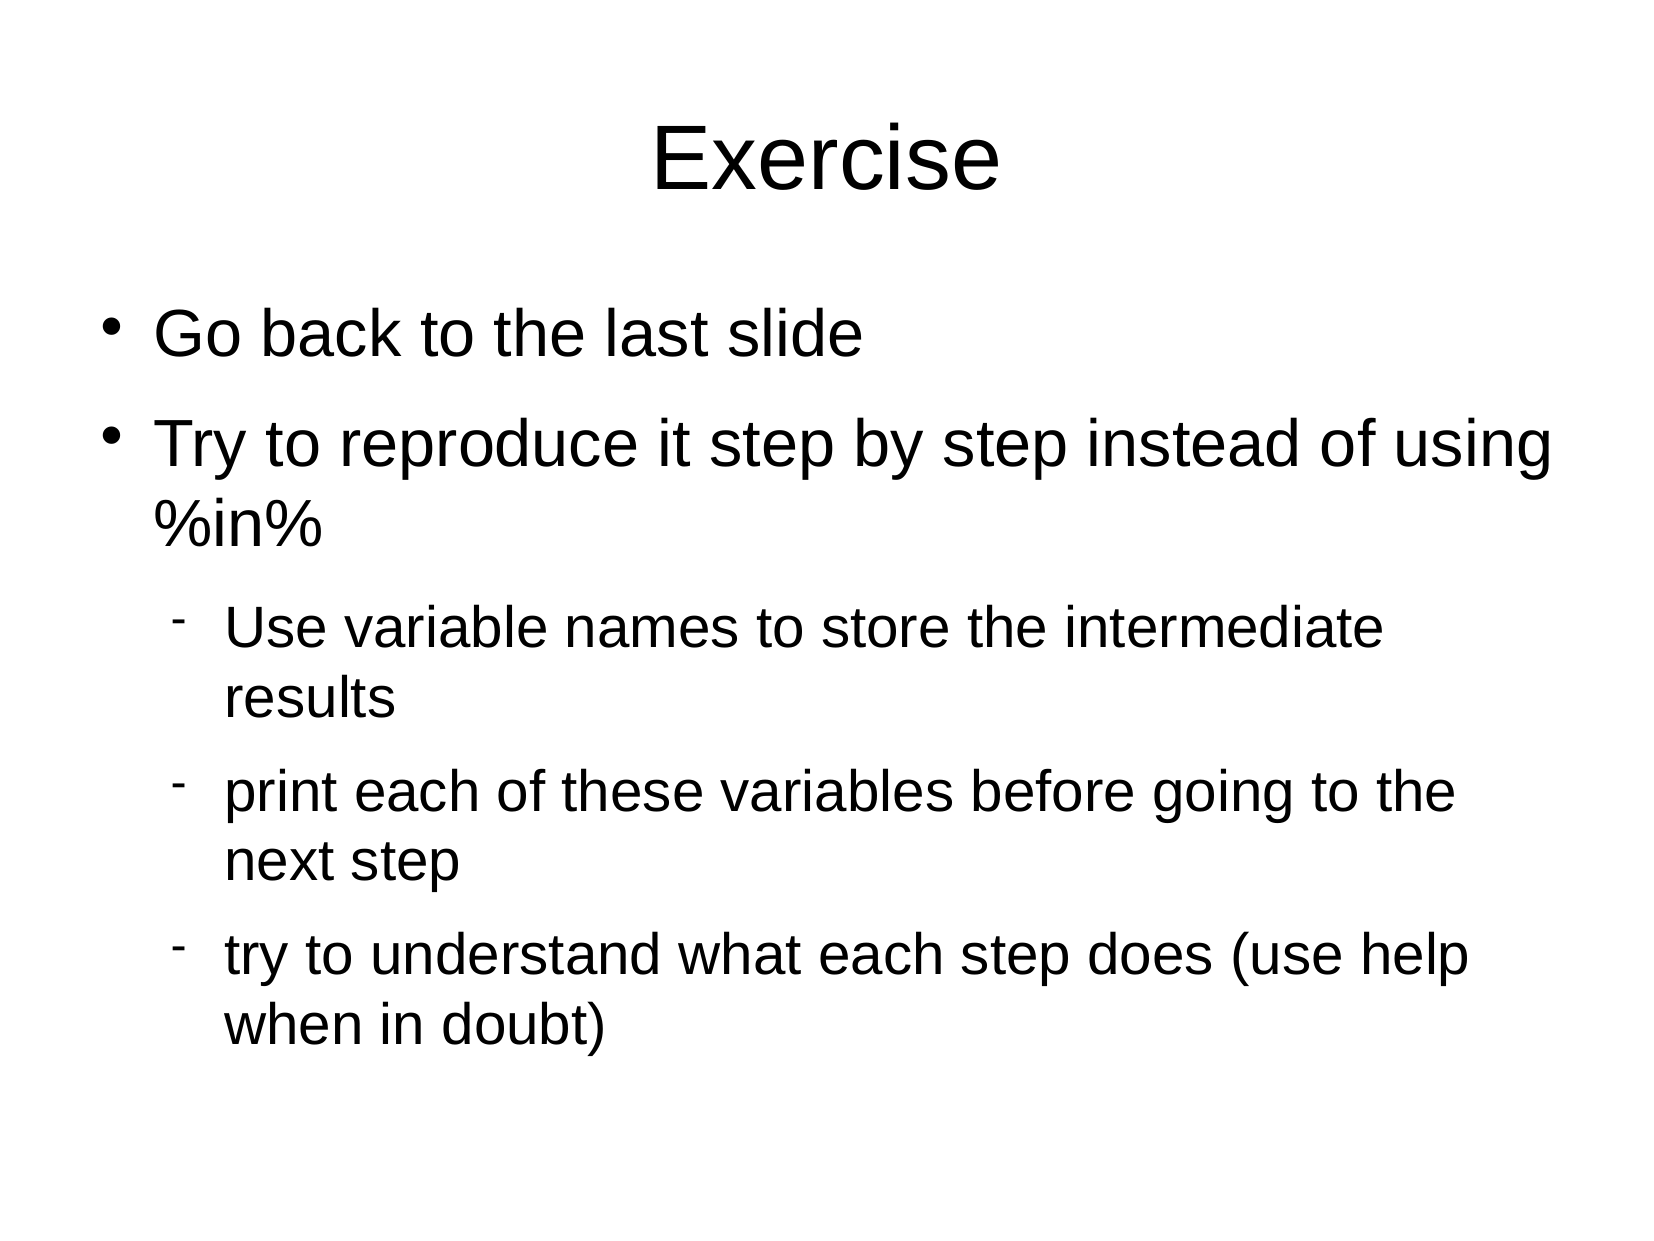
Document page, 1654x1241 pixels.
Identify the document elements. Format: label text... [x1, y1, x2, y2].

text_box Go back to the last slide Try to reproduce it step by step instead of using %in% Use variable names to store the intermediate results print each of these variables before going to the next step try to understand what each step does (use help when in doubt) [82, 290, 1571, 1110]
text_box Exercise [82, 49, 1571, 257]
